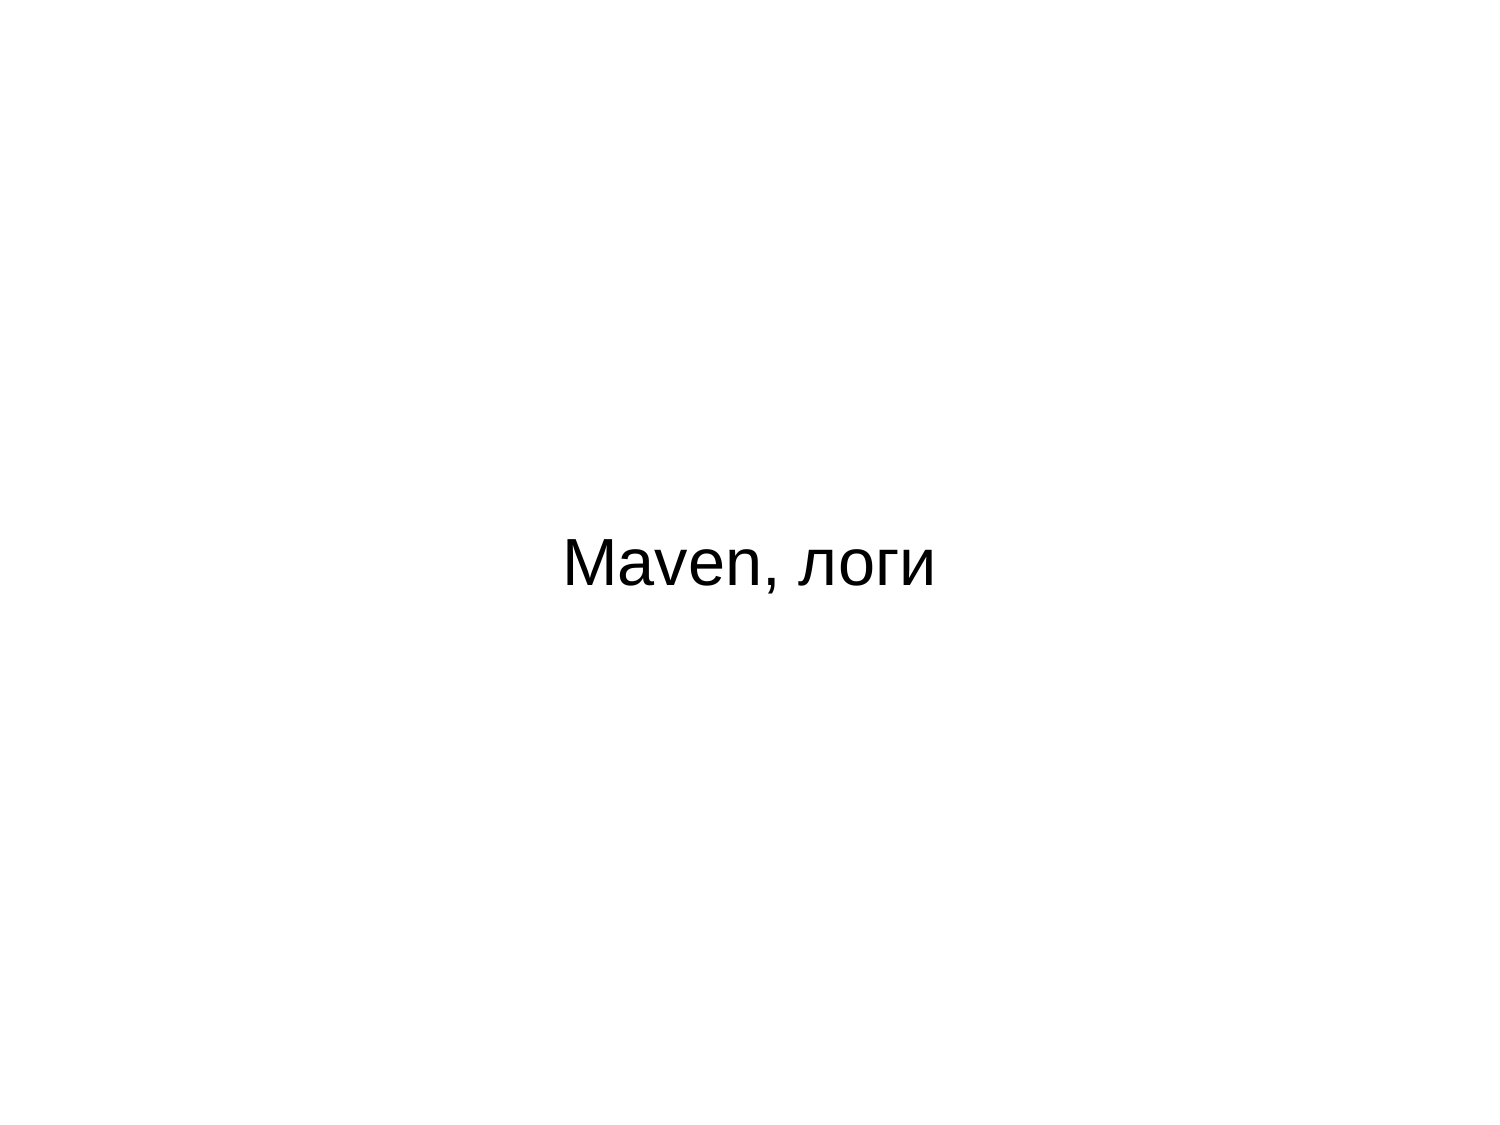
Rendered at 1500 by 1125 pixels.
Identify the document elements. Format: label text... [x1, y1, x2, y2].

subtitle Maven, логи [112, 3, 1388, 1122]
